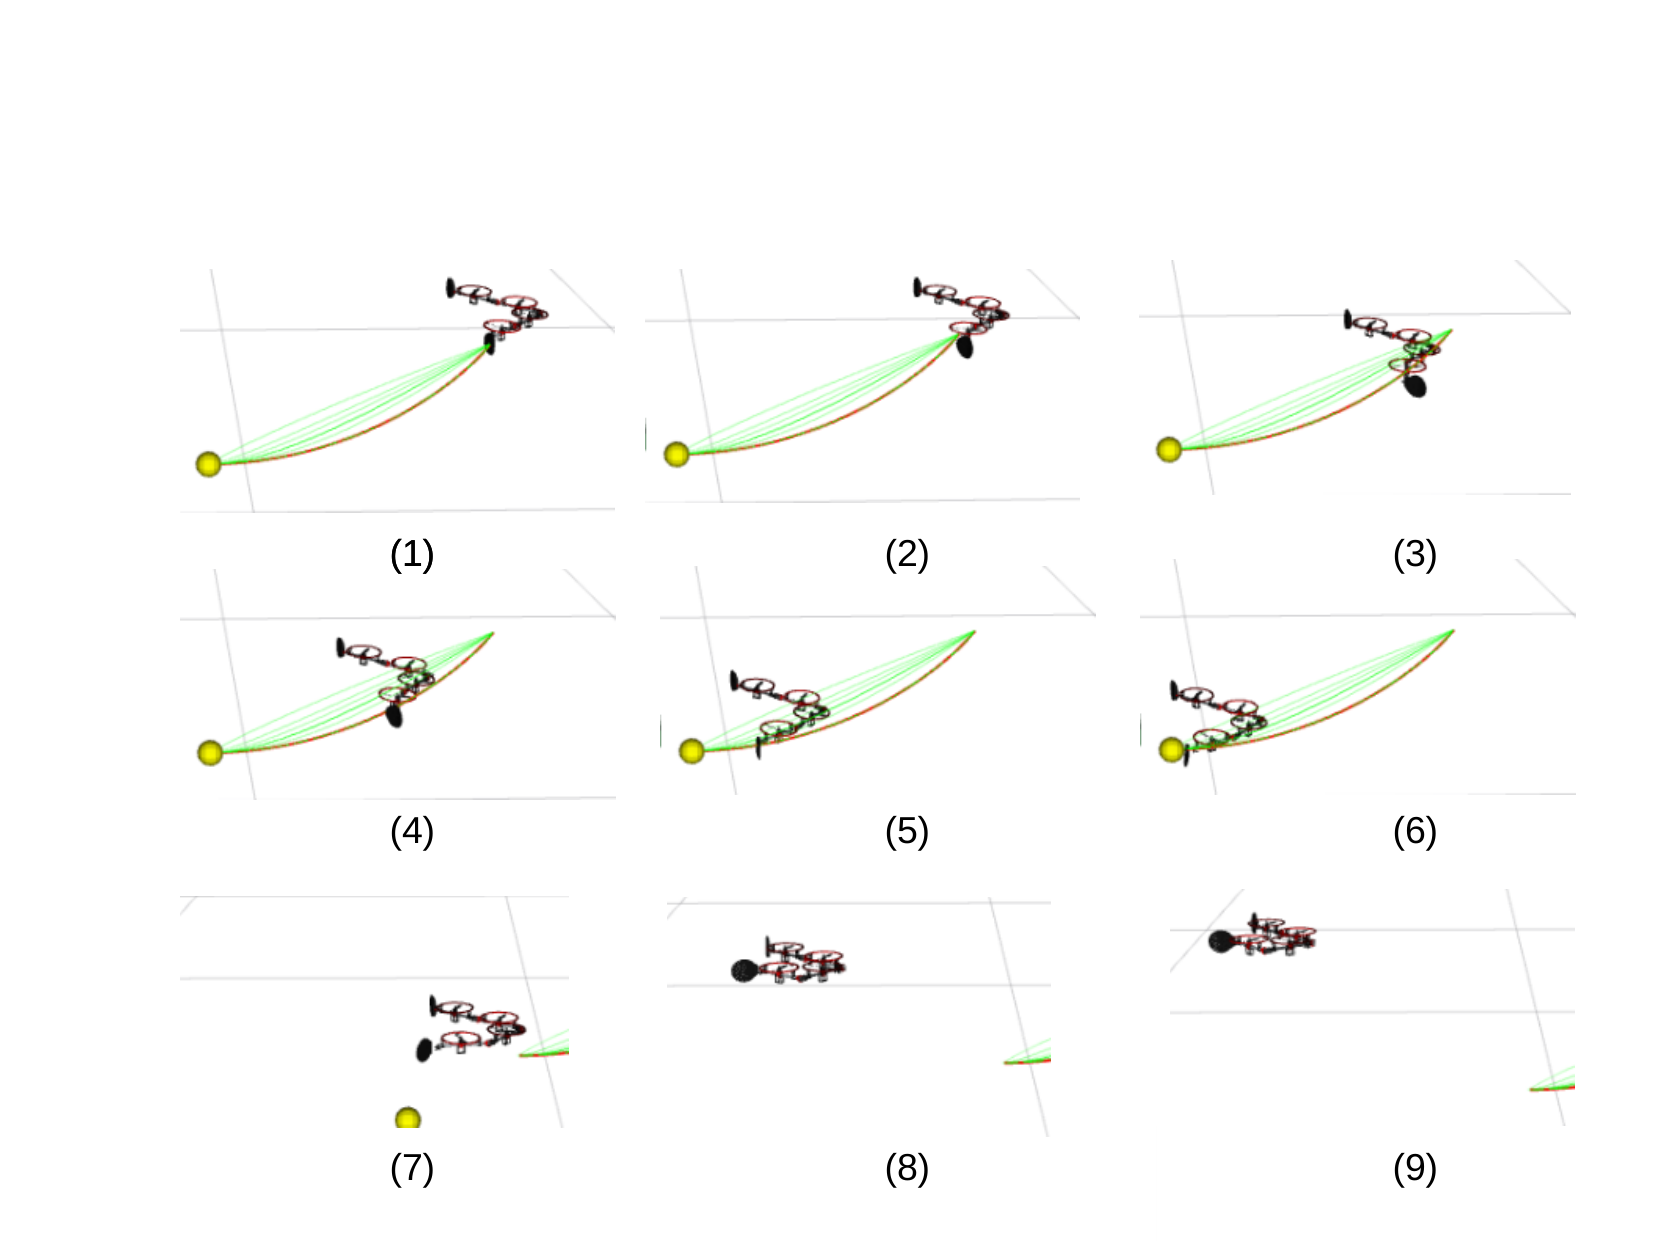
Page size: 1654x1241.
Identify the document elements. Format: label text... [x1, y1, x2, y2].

text_box (1) [360, 525, 466, 586]
text_box (2) [855, 525, 961, 586]
picture [667, 897, 1051, 1137]
picture [1140, 559, 1576, 796]
picture [180, 896, 569, 1128]
picture [180, 269, 615, 513]
picture [645, 269, 1080, 503]
picture [660, 566, 1096, 796]
text_box (9) [1362, 1139, 1468, 1200]
picture [180, 569, 616, 800]
text_box (3) [1362, 525, 1468, 586]
text_box (6) [1362, 802, 1468, 863]
text_box (5) [855, 802, 961, 863]
picture [1139, 260, 1571, 496]
text_box (8) [855, 1139, 961, 1200]
text_box (7) [360, 1139, 466, 1200]
text_box (4) [360, 802, 466, 863]
picture [1155, 889, 1591, 1241]
